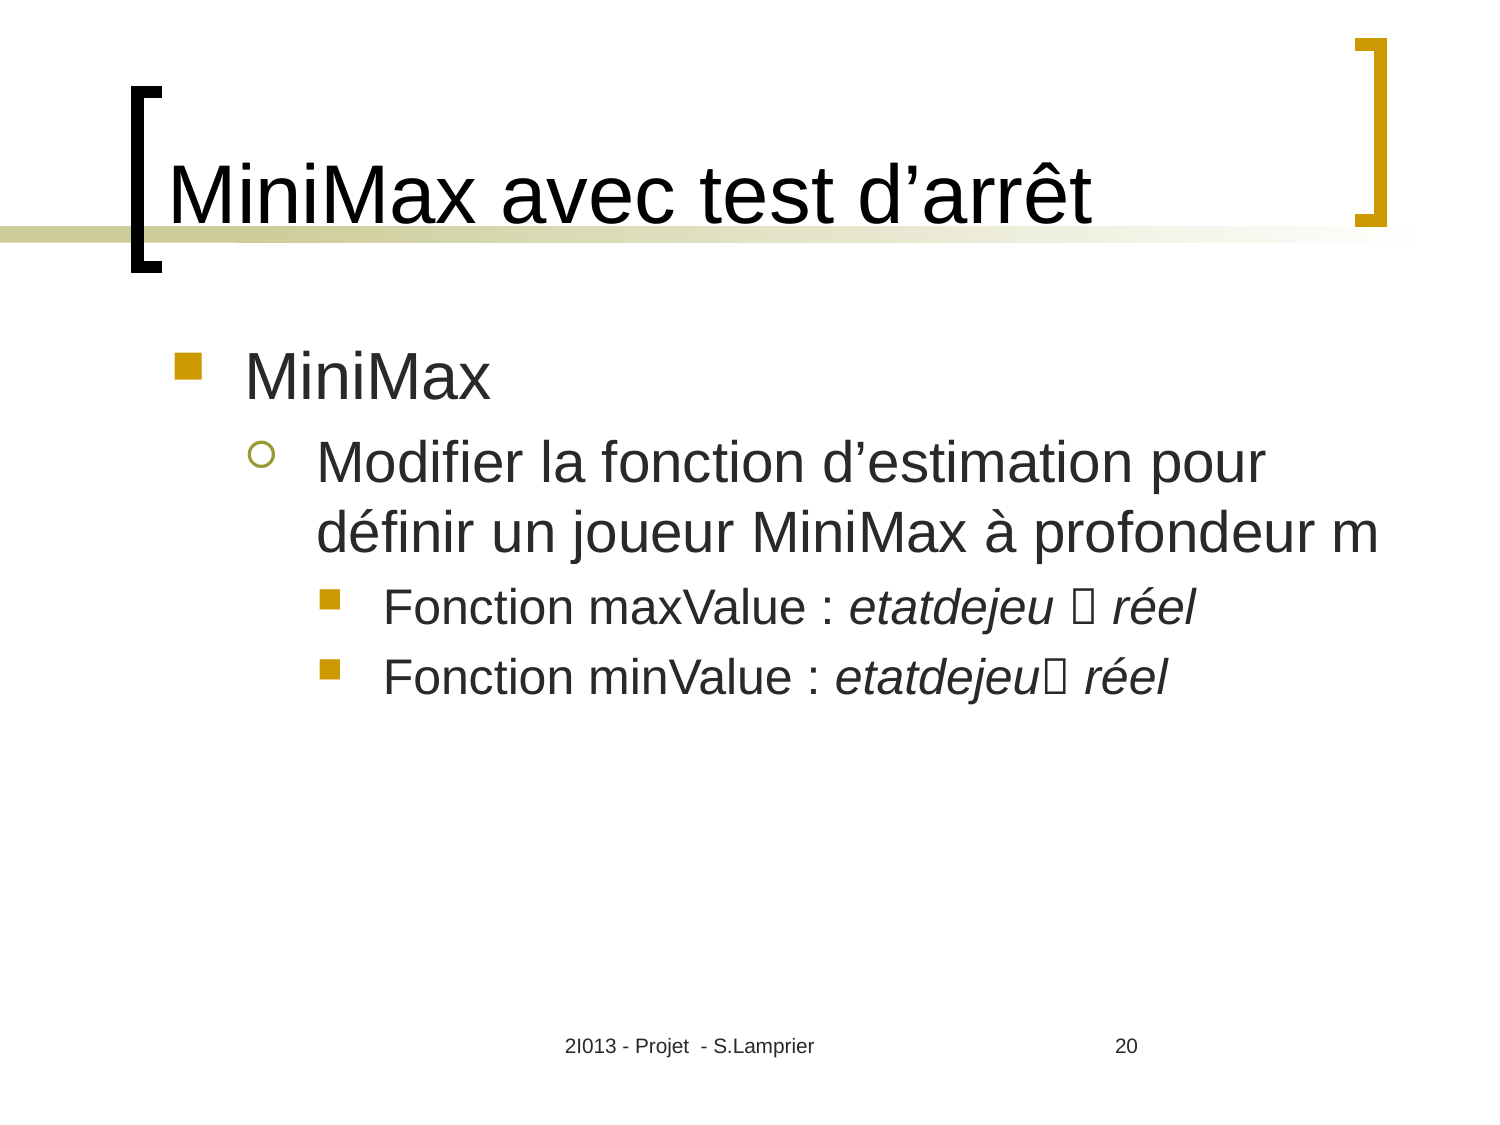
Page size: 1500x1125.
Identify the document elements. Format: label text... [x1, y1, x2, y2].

title MiniMax avec test d’arrêt [152, 15, 1328, 248]
footer 2I013 - Projet - S.Lamprier [549, 1025, 1025, 1100]
slide_number <numéro> [1100, 1025, 1413, 1100]
list MiniMax Modifier la fonction d’estimation pour définir un joueur MiniMax à profondeur m Fonction maxValue : etatdejeu  réel Fonction minValue : etatdejeu réel [155, 324, 1413, 1000]
